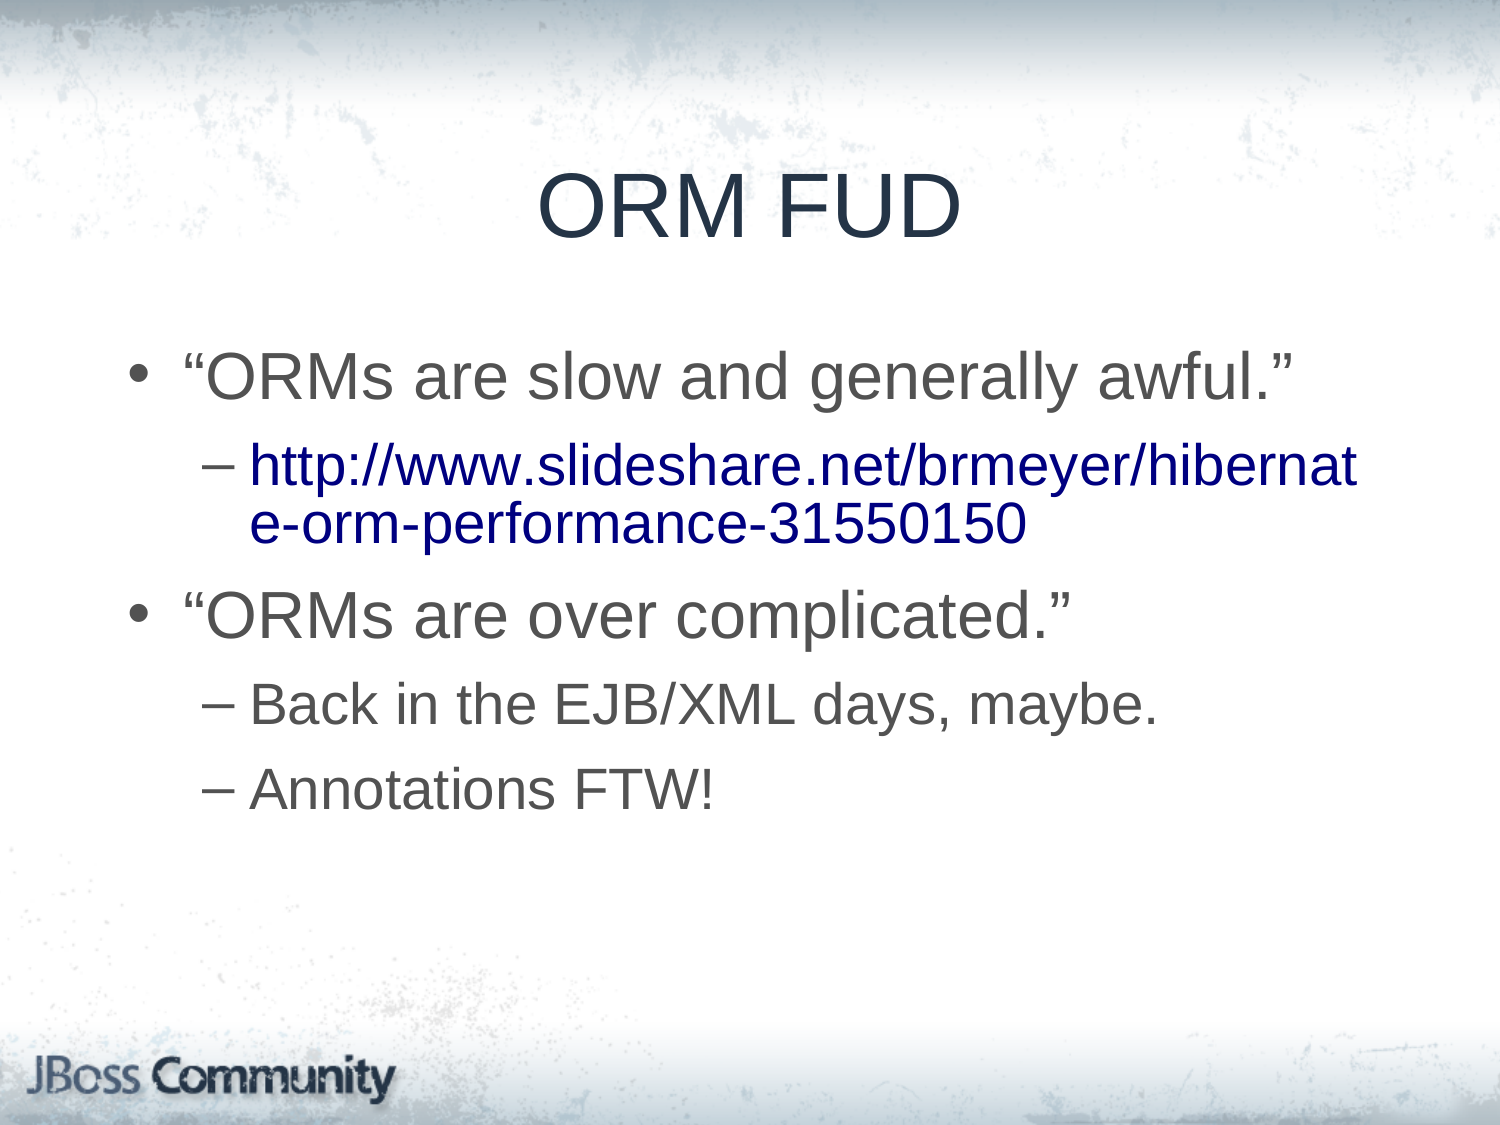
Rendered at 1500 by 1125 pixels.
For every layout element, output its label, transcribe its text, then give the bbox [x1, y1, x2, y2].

title ORM FUD [112, 99, 1388, 303]
list “ORMs are slow and generally awful.” http://www.slideshare.net/brmeyer/hibernate-orm-performance-31550150 “ORMs are over complicated.” Back in the EJB/XML days, maybe. Annotations FTW! [112, 324, 1388, 1015]
picture [0, 0, 1500, 1125]
